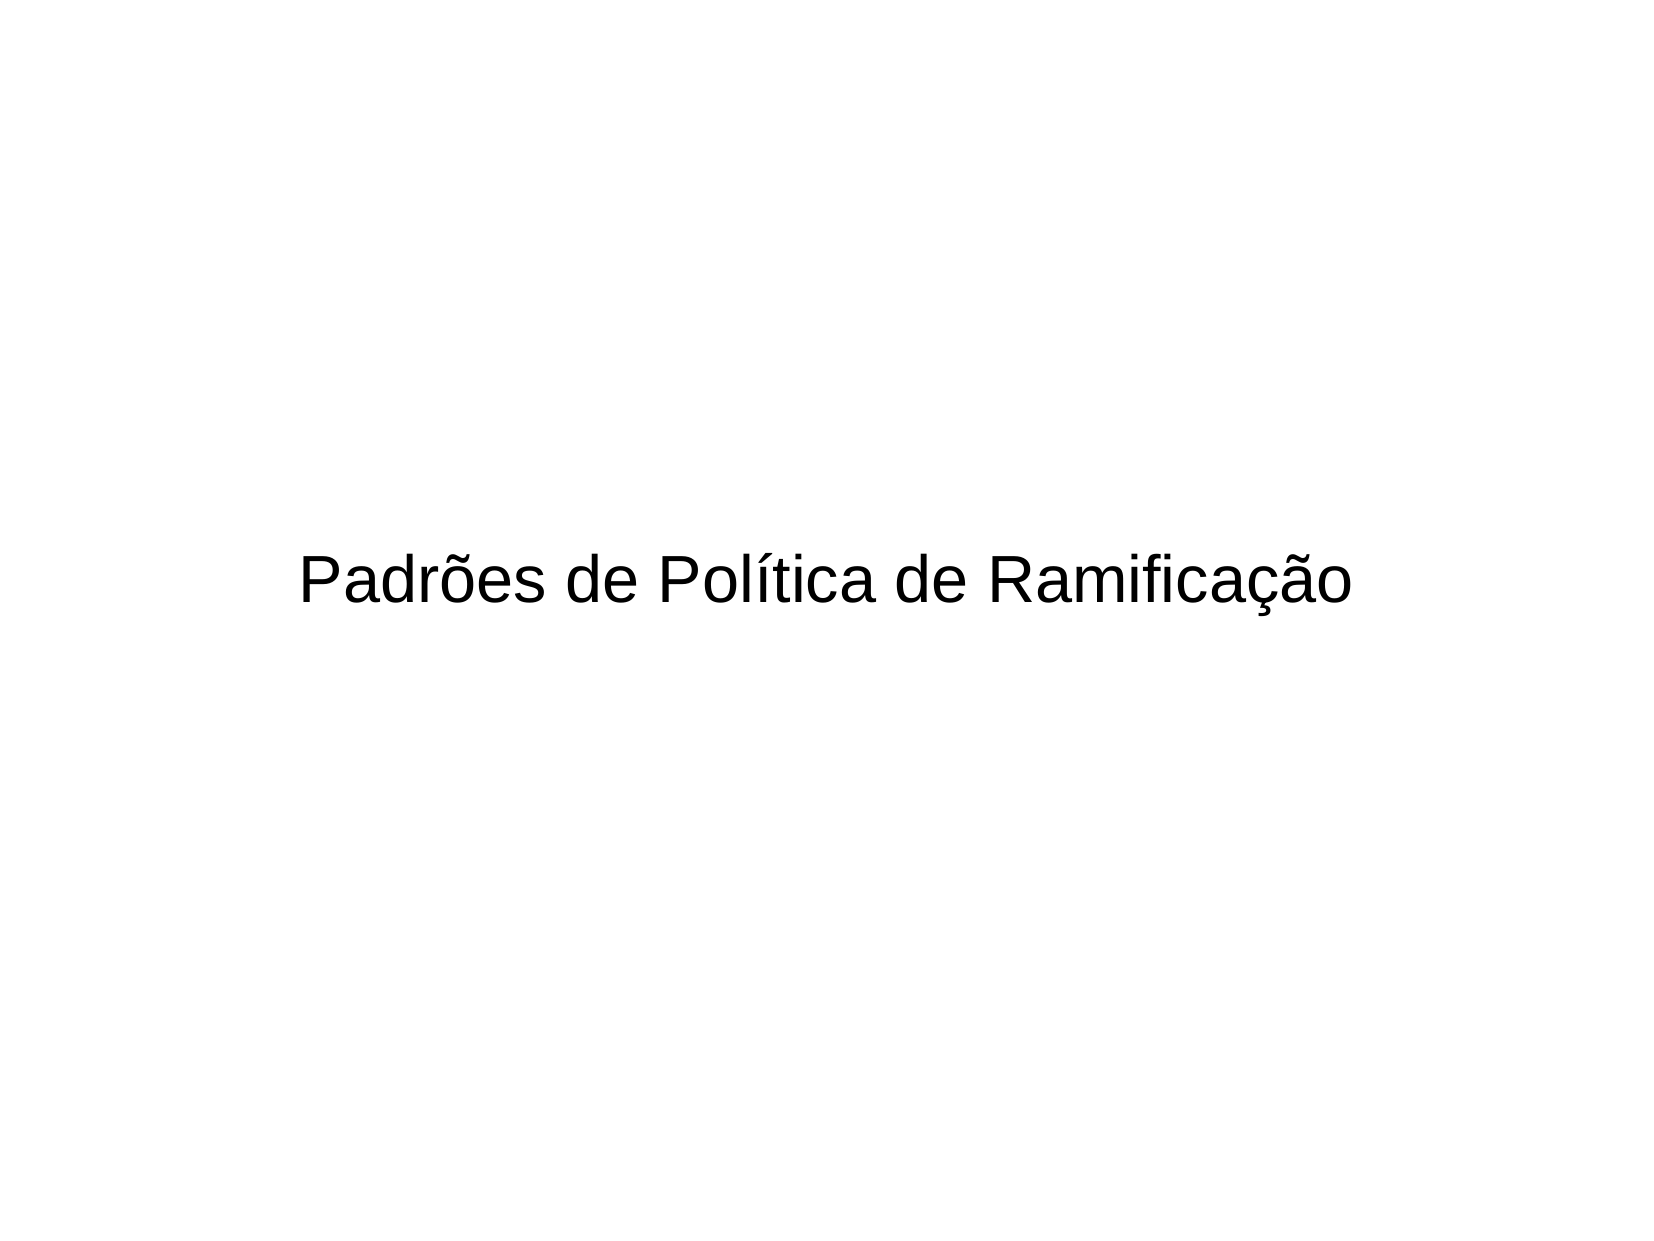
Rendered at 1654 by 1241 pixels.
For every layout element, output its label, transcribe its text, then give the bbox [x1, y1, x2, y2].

subtitle Padrões de Política de Ramificação [82, 49, 1571, 1111]
